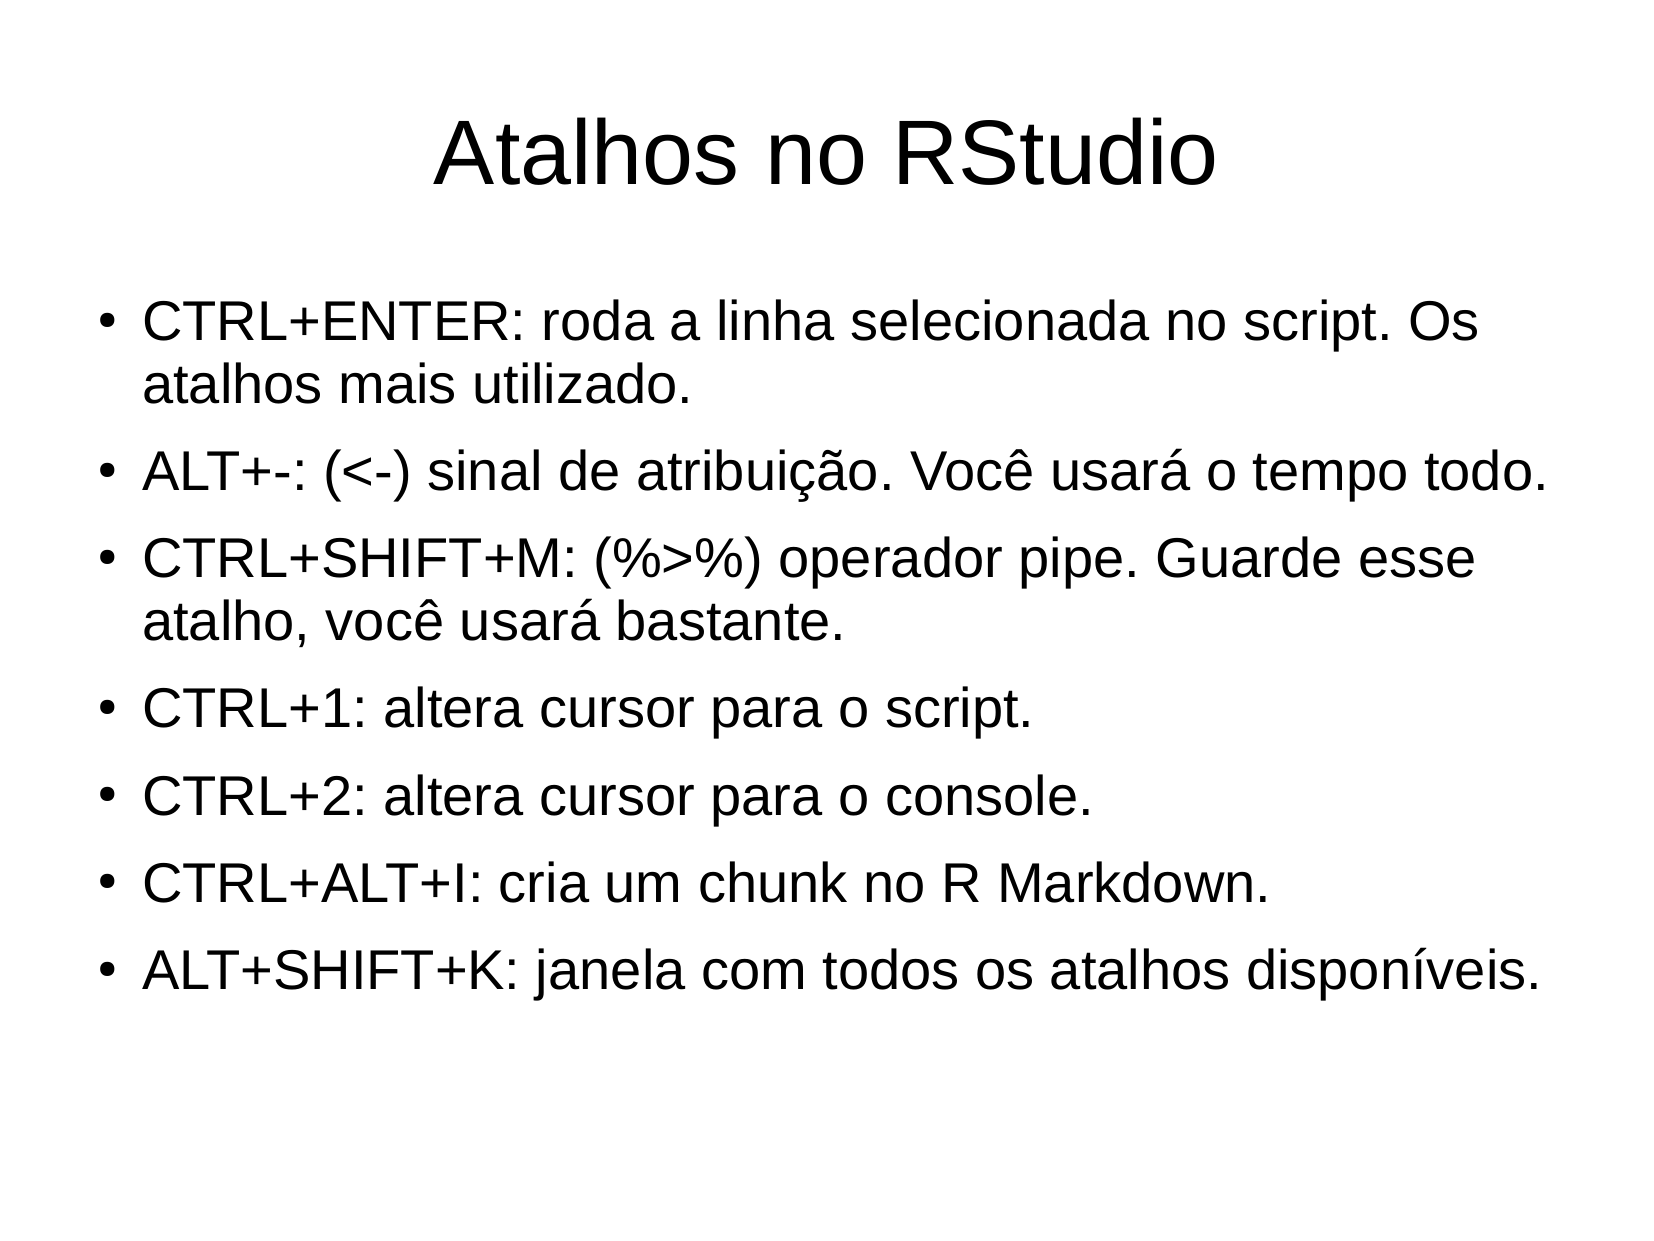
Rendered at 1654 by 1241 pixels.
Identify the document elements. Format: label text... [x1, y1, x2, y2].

list CTRL+ENTER: roda a linha selecionada no script. Os atalhos mais utilizado. ALT+-: (<-) sinal de atribuição. Você usará o tempo todo. CTRL+SHIFT+M: (%>%) operador pipe. Guarde esse atalho, você usará bastante. CTRL+1: altera cursor para o script. CTRL+2: altera cursor para o console. CTRL+ALT+I: cria um chunk no R Markdown. ALT+SHIFT+K: janela com todos os atalhos disponíveis. [82, 290, 1571, 1010]
title Atalhos no RStudio [82, 49, 1571, 257]
